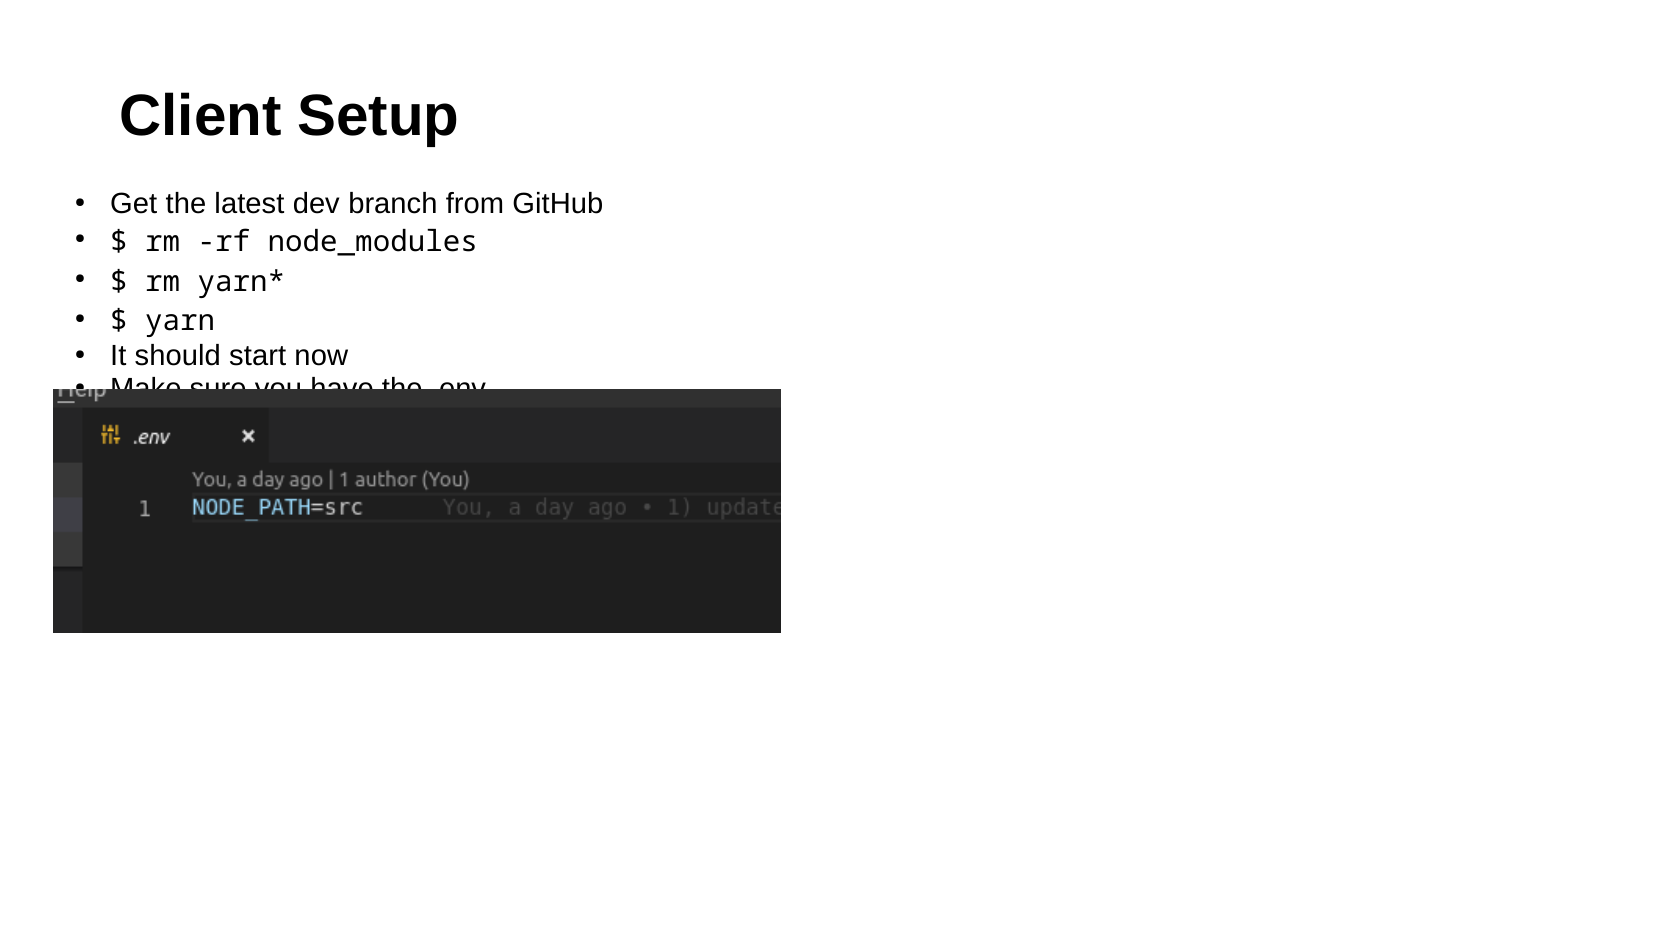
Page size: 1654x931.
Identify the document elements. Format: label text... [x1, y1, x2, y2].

text_box Get the latest dev branch from GitHub $ rm -rf node_modules $ rm yarn* $ yarn It should start now Make sure you have the .env [60, 180, 841, 393]
picture [53, 389, 781, 633]
text_box Client Setup [105, 75, 475, 145]
